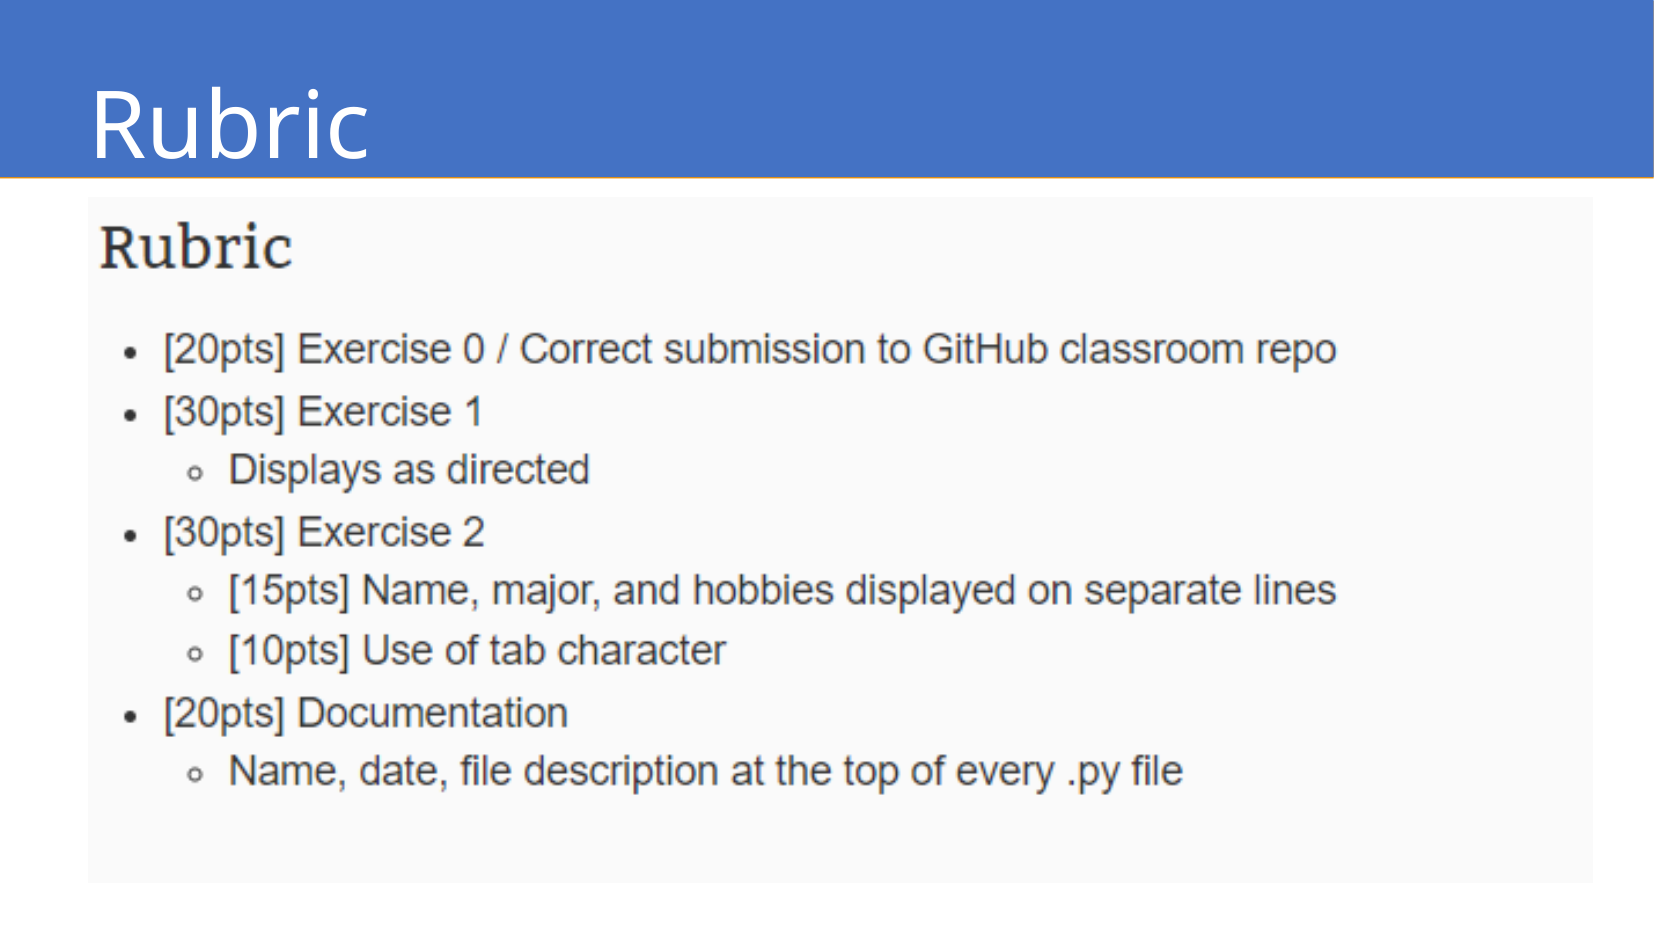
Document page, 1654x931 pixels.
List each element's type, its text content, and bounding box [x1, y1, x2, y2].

title Rubric [88, 14, 1565, 178]
picture [88, 197, 1593, 883]
